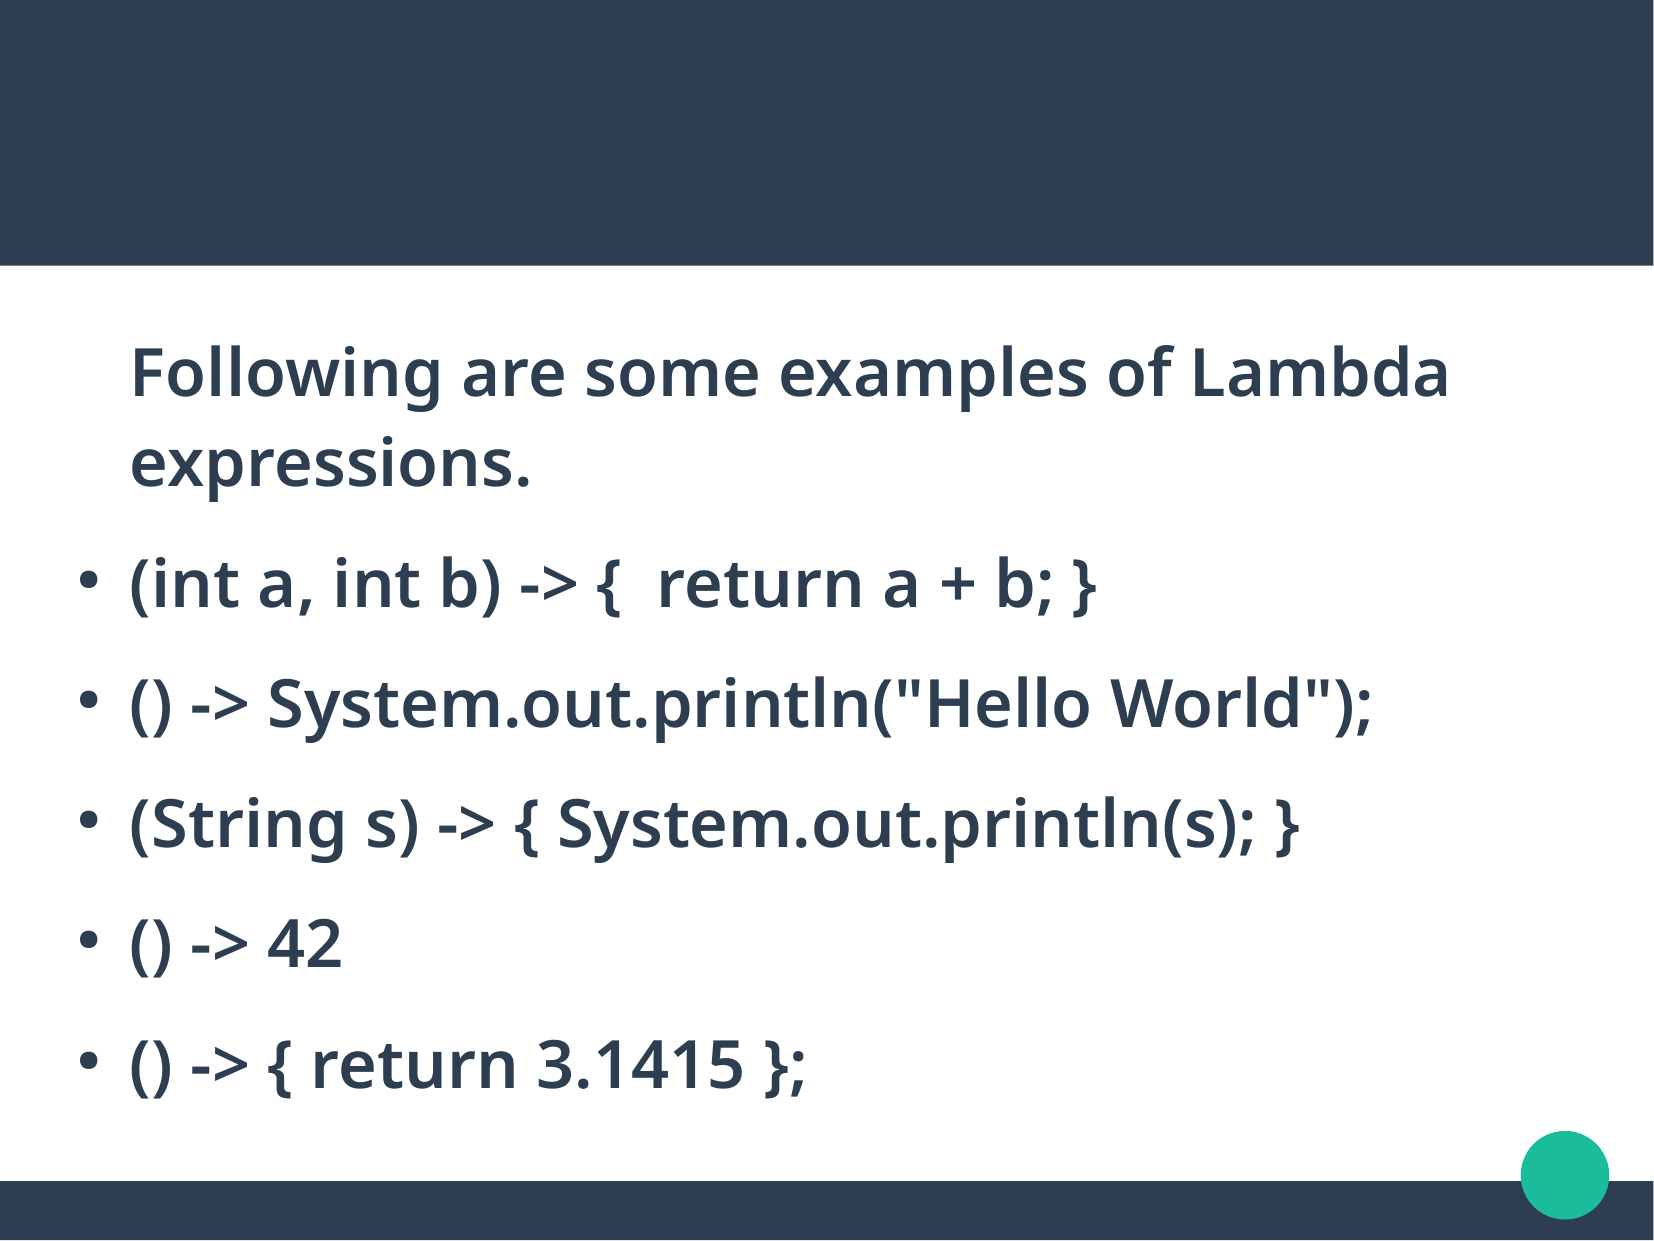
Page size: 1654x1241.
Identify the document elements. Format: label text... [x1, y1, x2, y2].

list Following are some examples of Lambda expressions. (int a, int b) -> { return a + b; } () -> System.out.println("Hello World"); (String s) -> { System.out.println(s); } () -> 42 () -> { return 3.1415 }; [59, 324, 1595, 1152]
